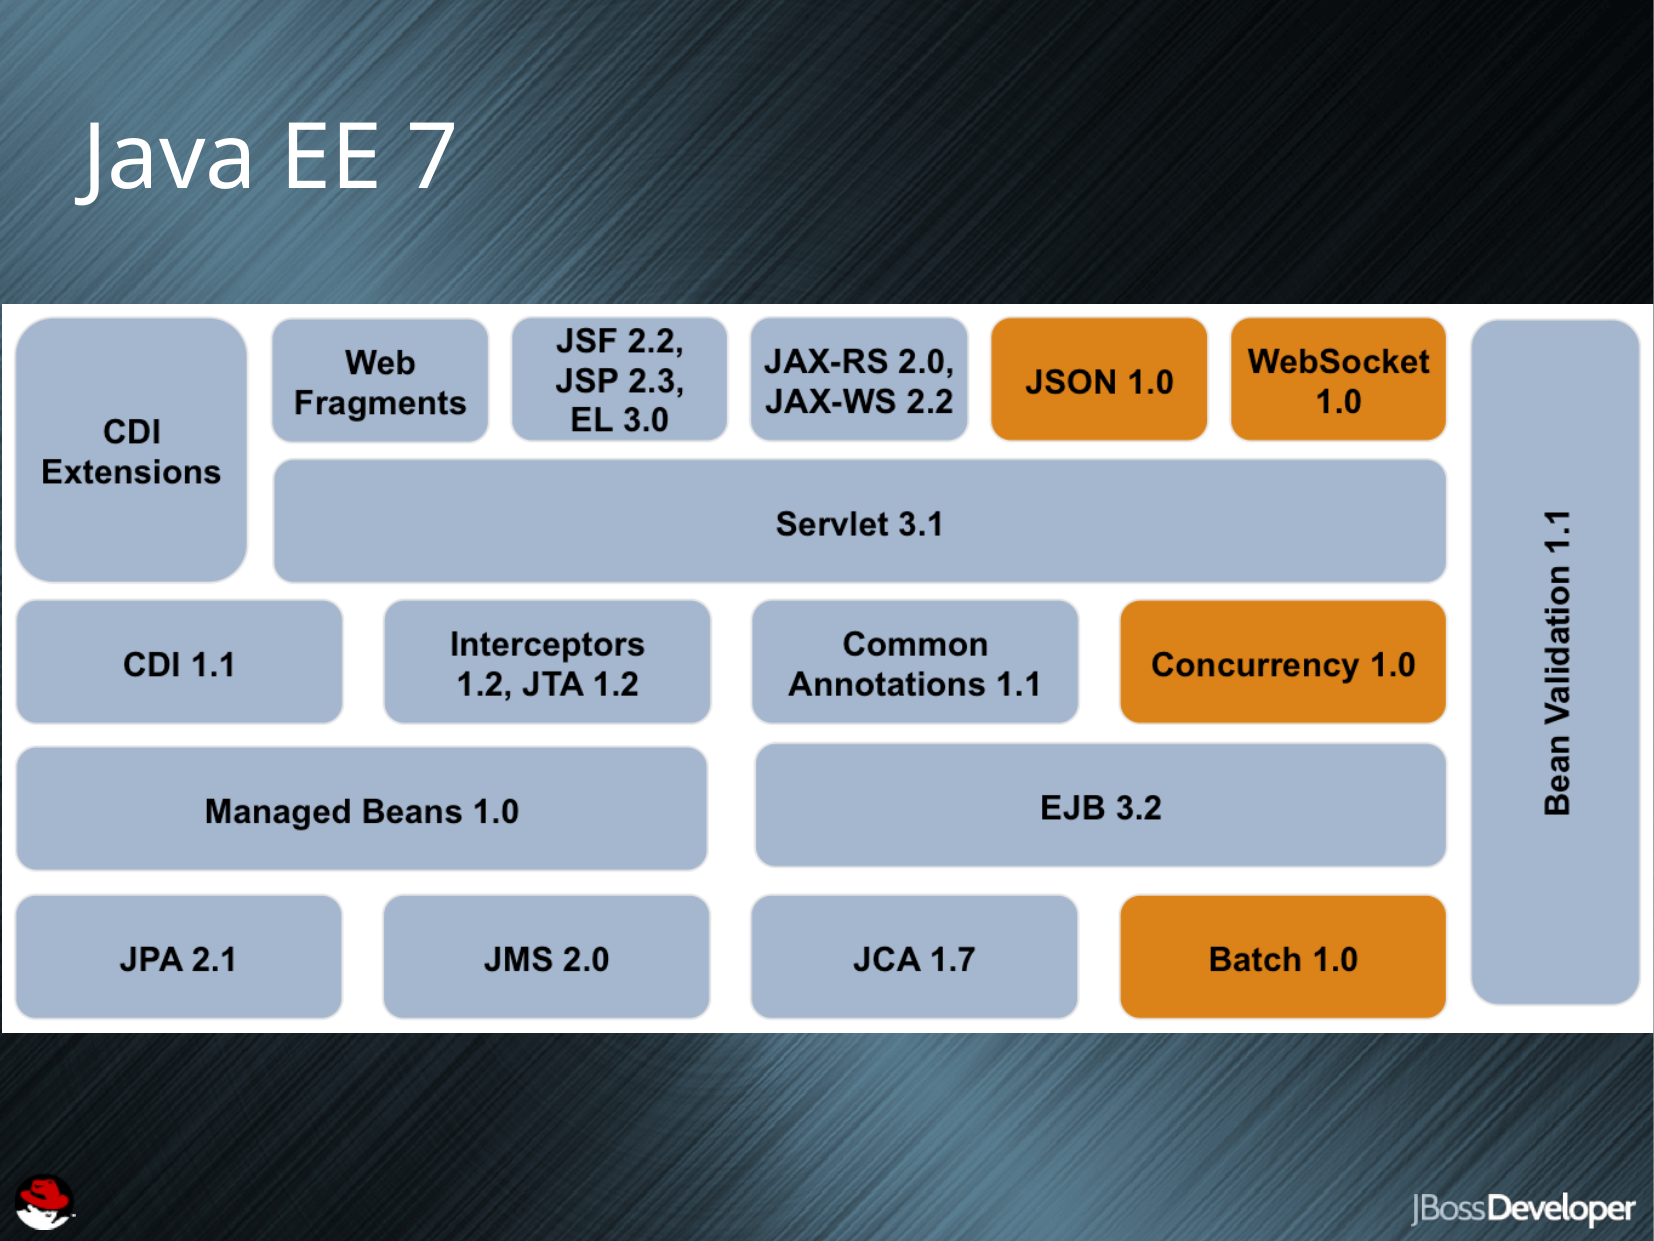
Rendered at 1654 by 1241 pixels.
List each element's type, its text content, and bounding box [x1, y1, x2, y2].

picture [0, 0, 1654, 1241]
title Java EE 7 [82, 49, 1571, 257]
